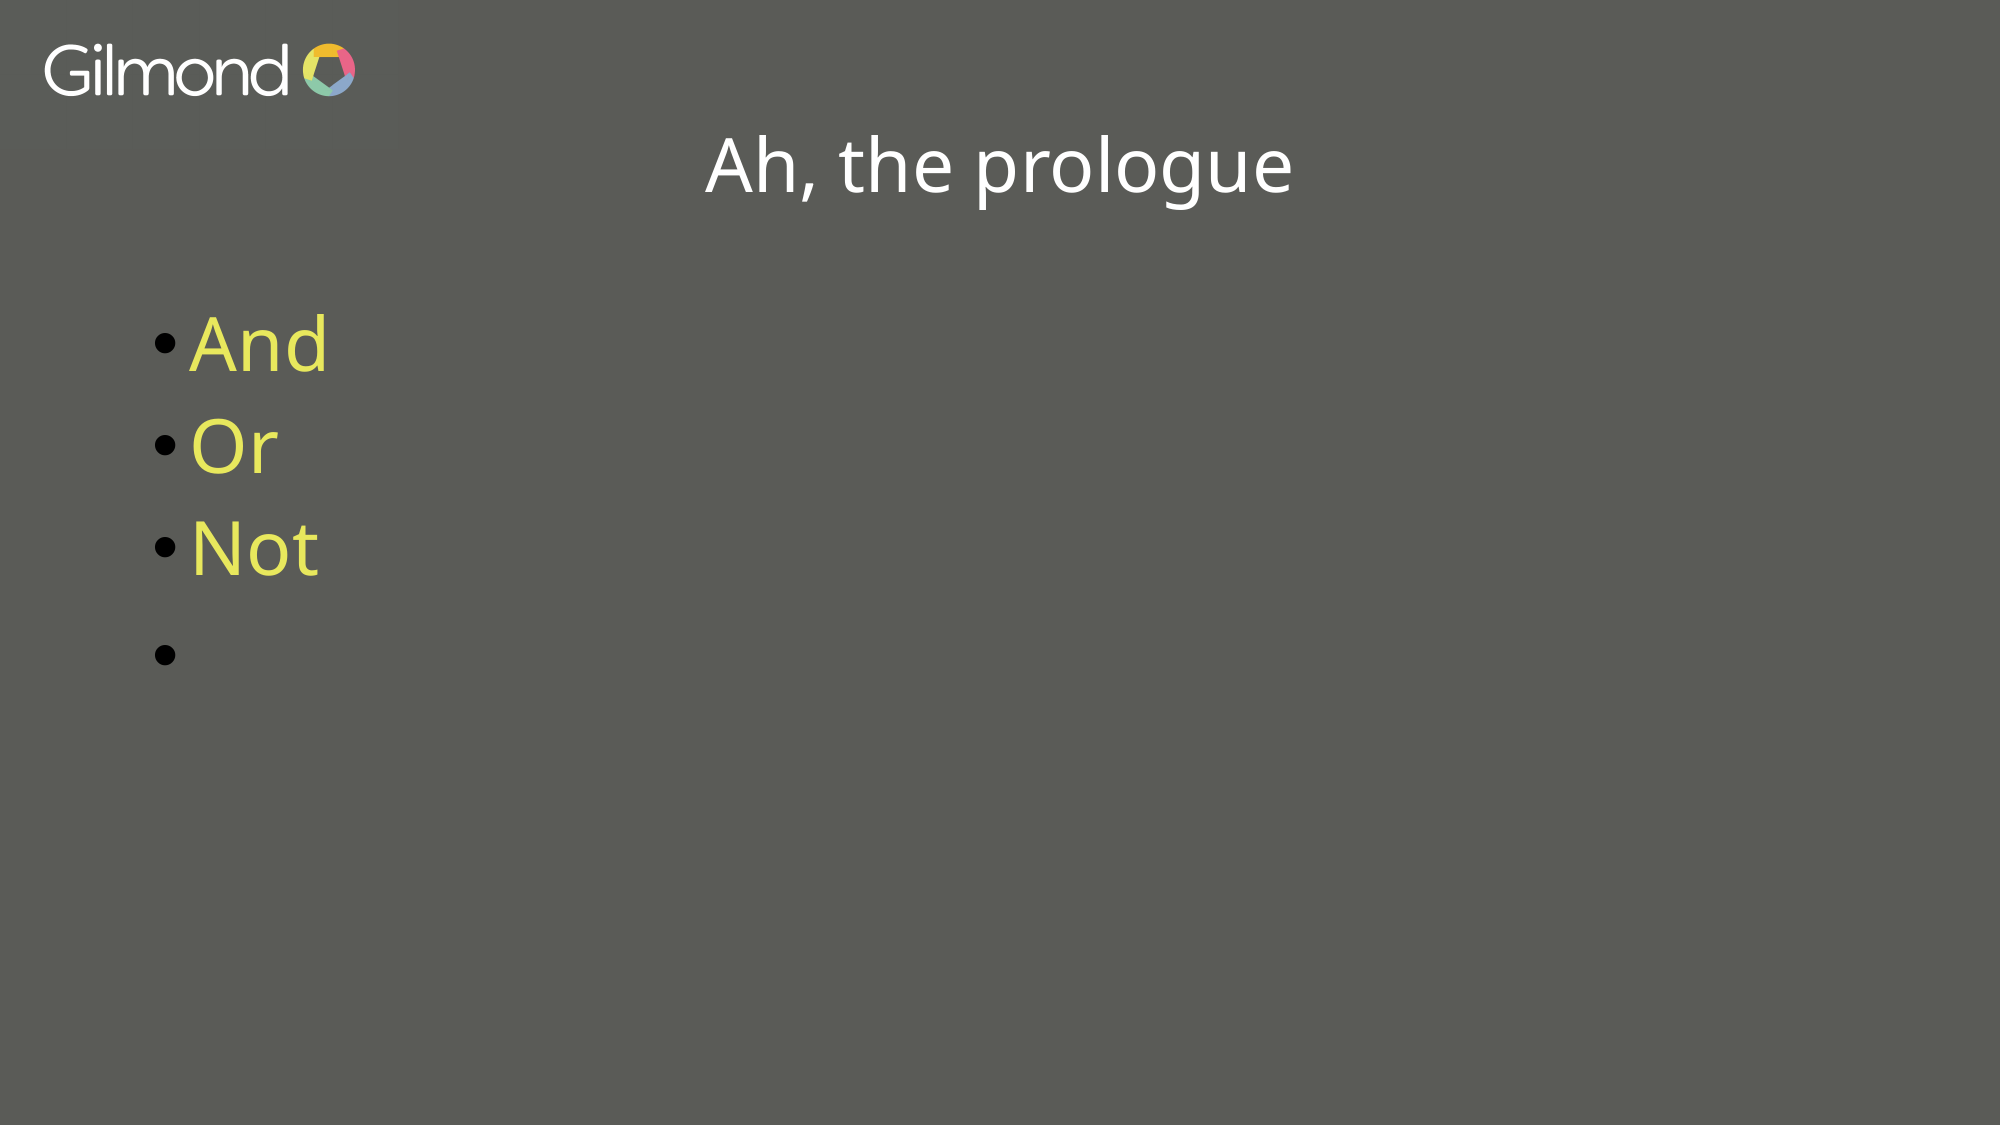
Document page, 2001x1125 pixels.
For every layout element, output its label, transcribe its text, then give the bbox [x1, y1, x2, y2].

title Ah, the prologue [137, 59, 1863, 278]
list And Or Not [137, 299, 1863, 1014]
picture [0, 0, 399, 149]
